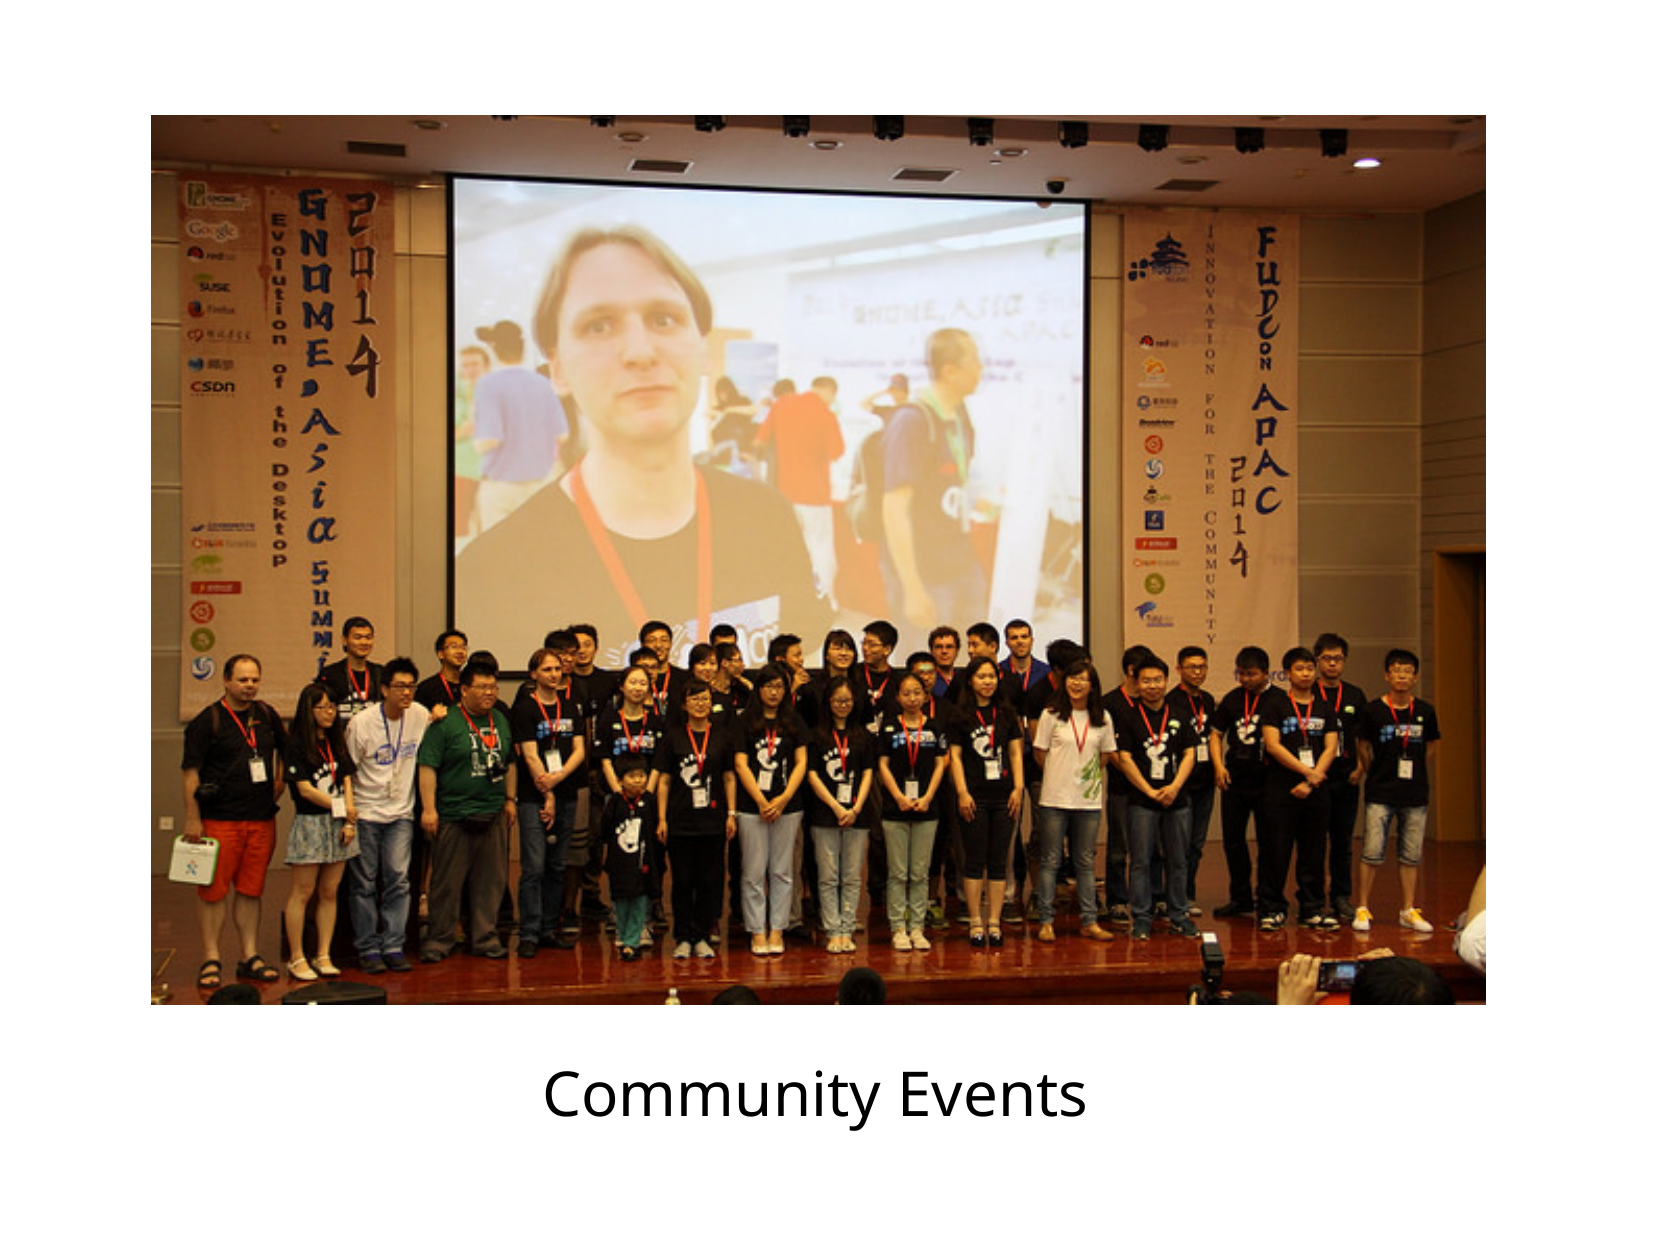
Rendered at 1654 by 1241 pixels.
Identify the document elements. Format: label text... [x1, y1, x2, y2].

list Community Events [86, 1050, 1545, 1135]
picture [151, 115, 1486, 1006]
